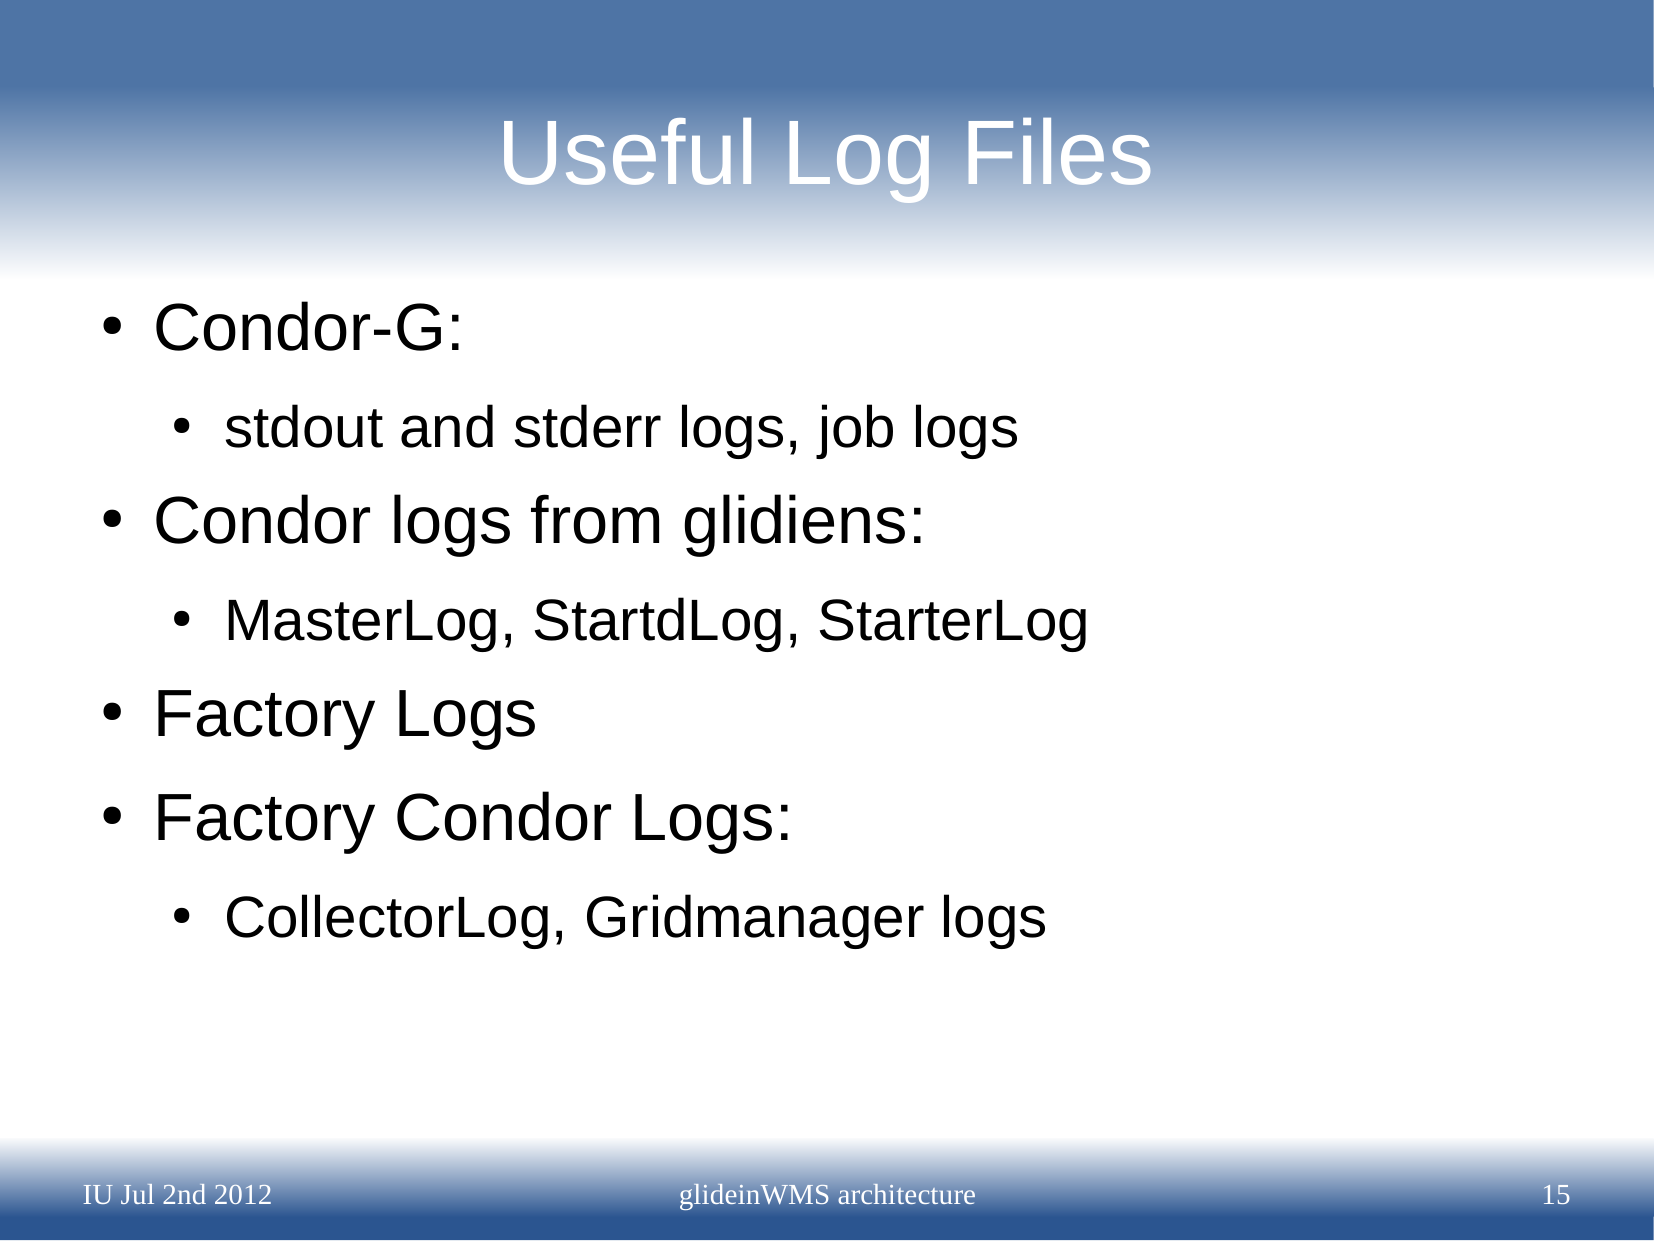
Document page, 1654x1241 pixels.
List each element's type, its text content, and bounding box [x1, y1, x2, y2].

title Useful Log Files [82, 49, 1571, 257]
list Condor-G: stdout and stderr logs, job logs Condor logs from glidiens: MasterLog, StartdLog, StarterLog Factory Logs Factory Condor Logs: CollectorLog, Gridmanager logs [82, 290, 1571, 1109]
